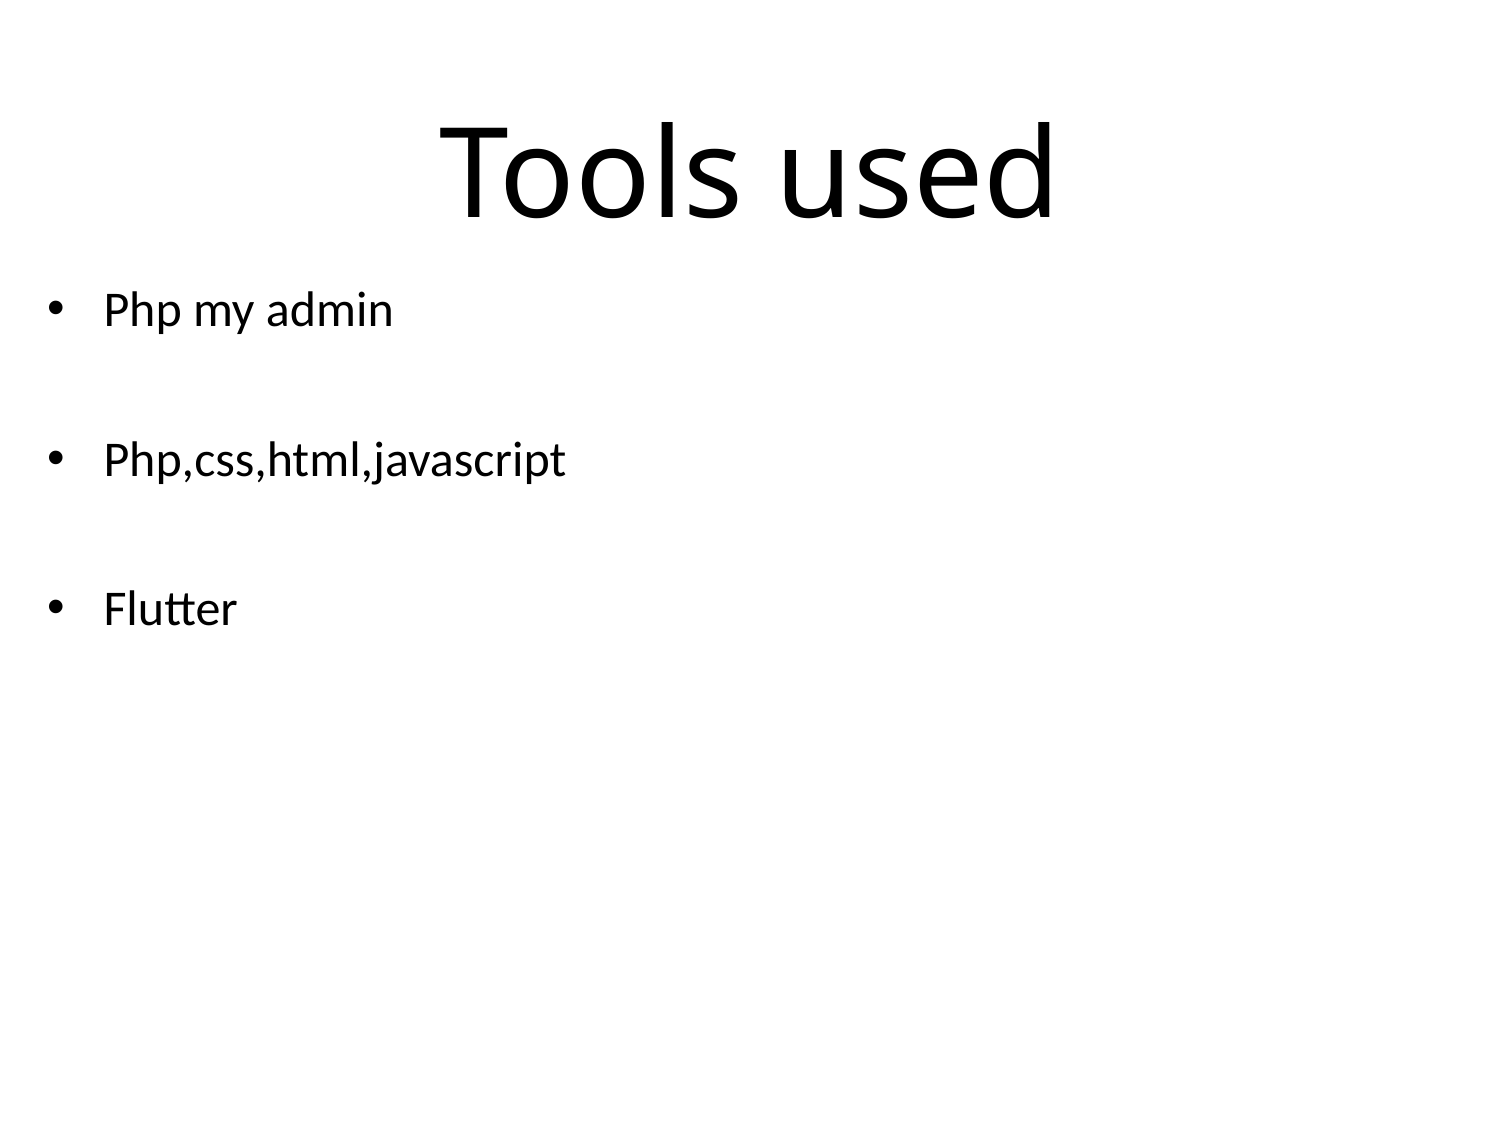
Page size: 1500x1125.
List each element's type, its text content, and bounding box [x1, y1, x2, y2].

subtitle Php my admin Php,css,html,javascript Flutter [32, 275, 1397, 1057]
title Tools used [112, 39, 1388, 253]
